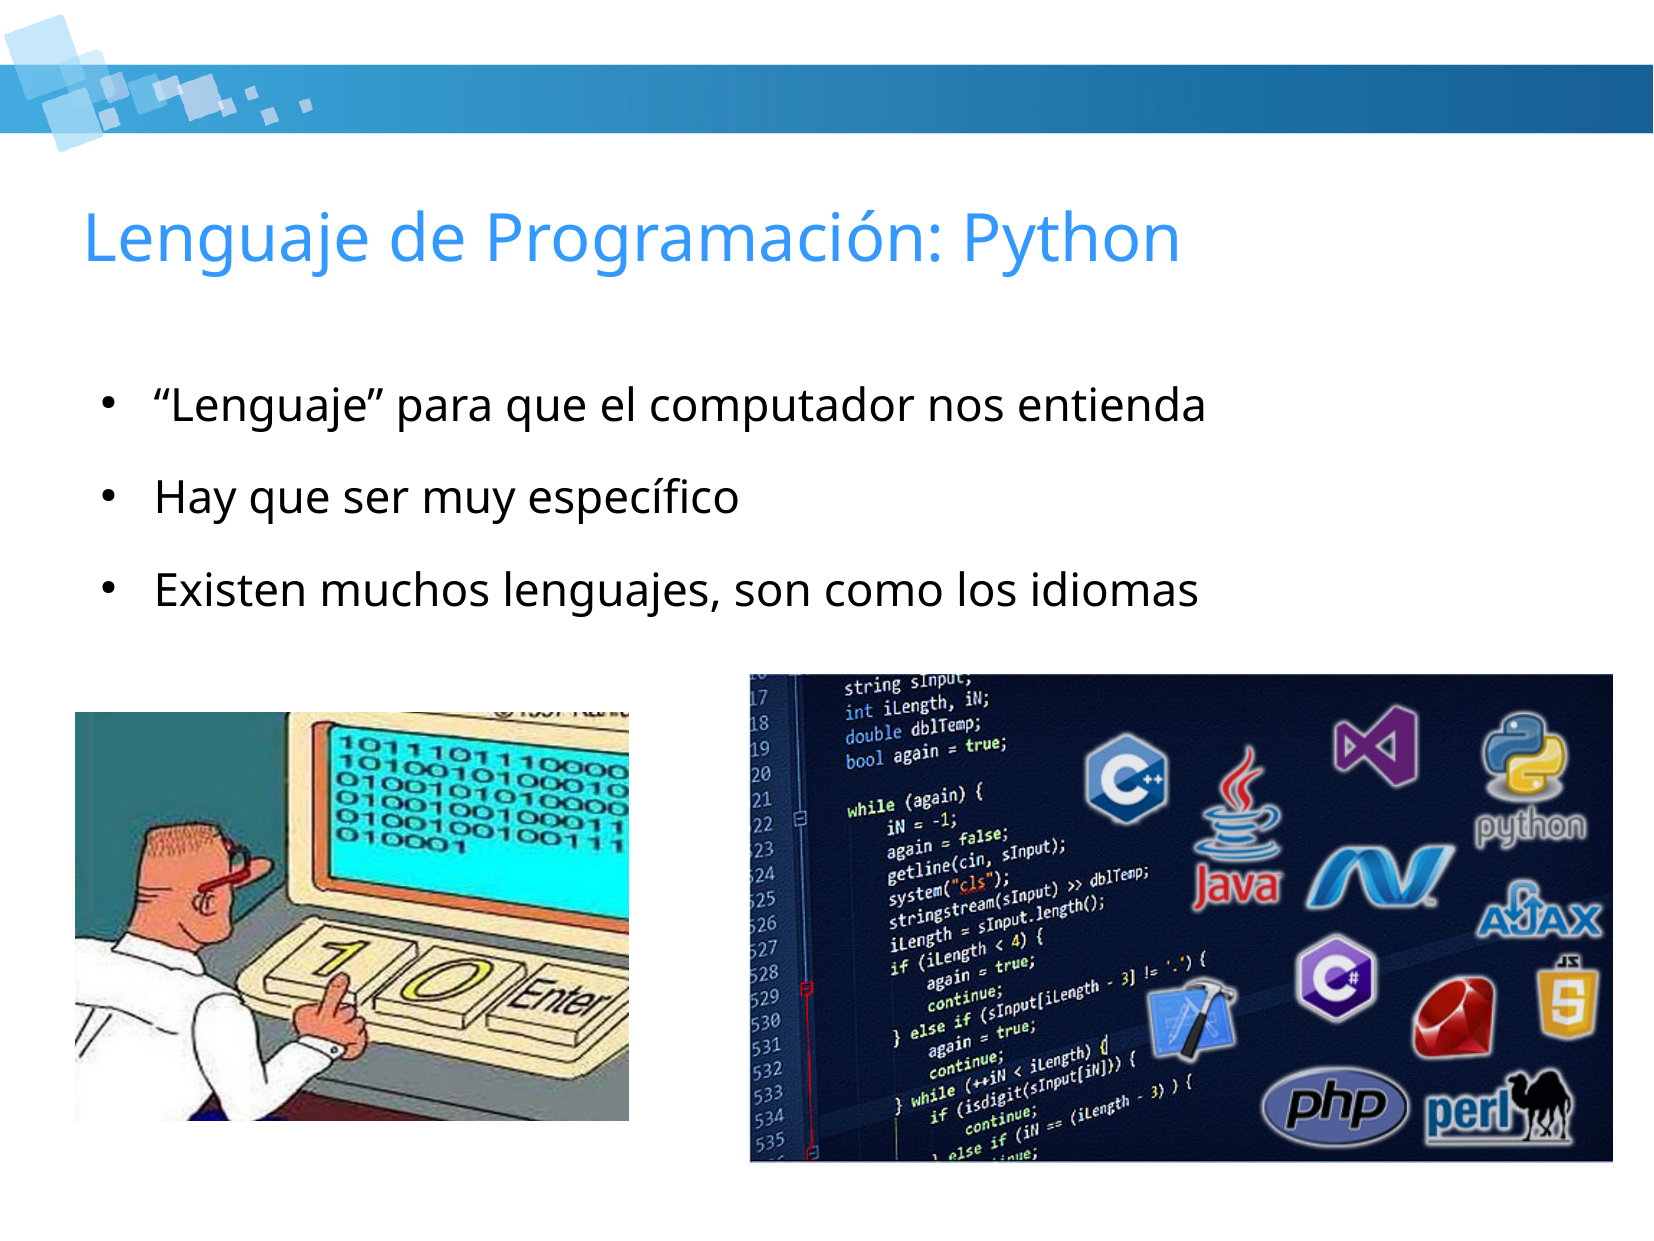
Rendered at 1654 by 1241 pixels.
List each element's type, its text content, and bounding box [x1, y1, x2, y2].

list “Lenguaje” para que el computador nos entienda Hay que ser muy específico Existen muchos lenguajes, son como los idiomas [82, 372, 1571, 1093]
picture [0, 0, 1653, 1238]
title Lenguaje de Programación: Python [82, 132, 1571, 340]
